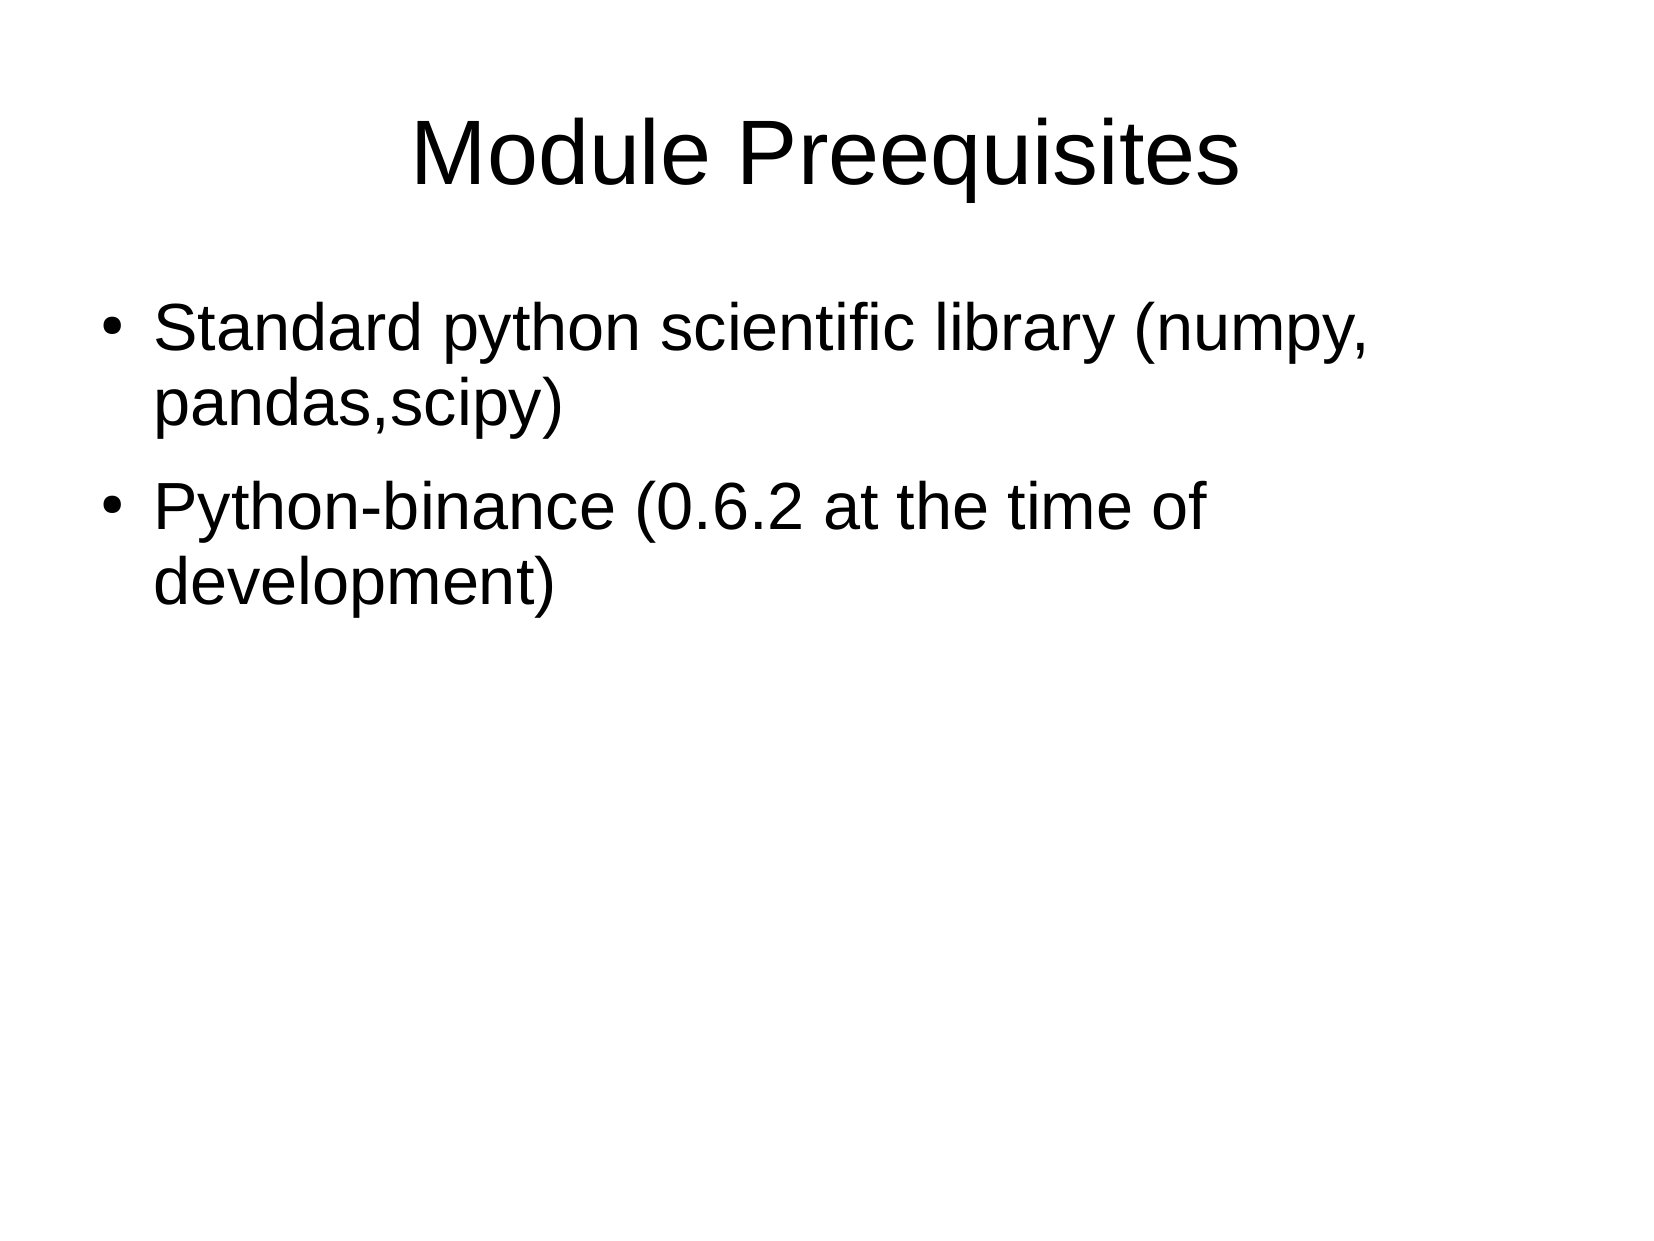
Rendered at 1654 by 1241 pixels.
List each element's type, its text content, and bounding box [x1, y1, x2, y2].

title Module Preequisites [82, 49, 1571, 257]
list Standard python scientific library (numpy, pandas,scipy) Python-binance (0.6.2 at the time of development) [82, 290, 1571, 1010]
